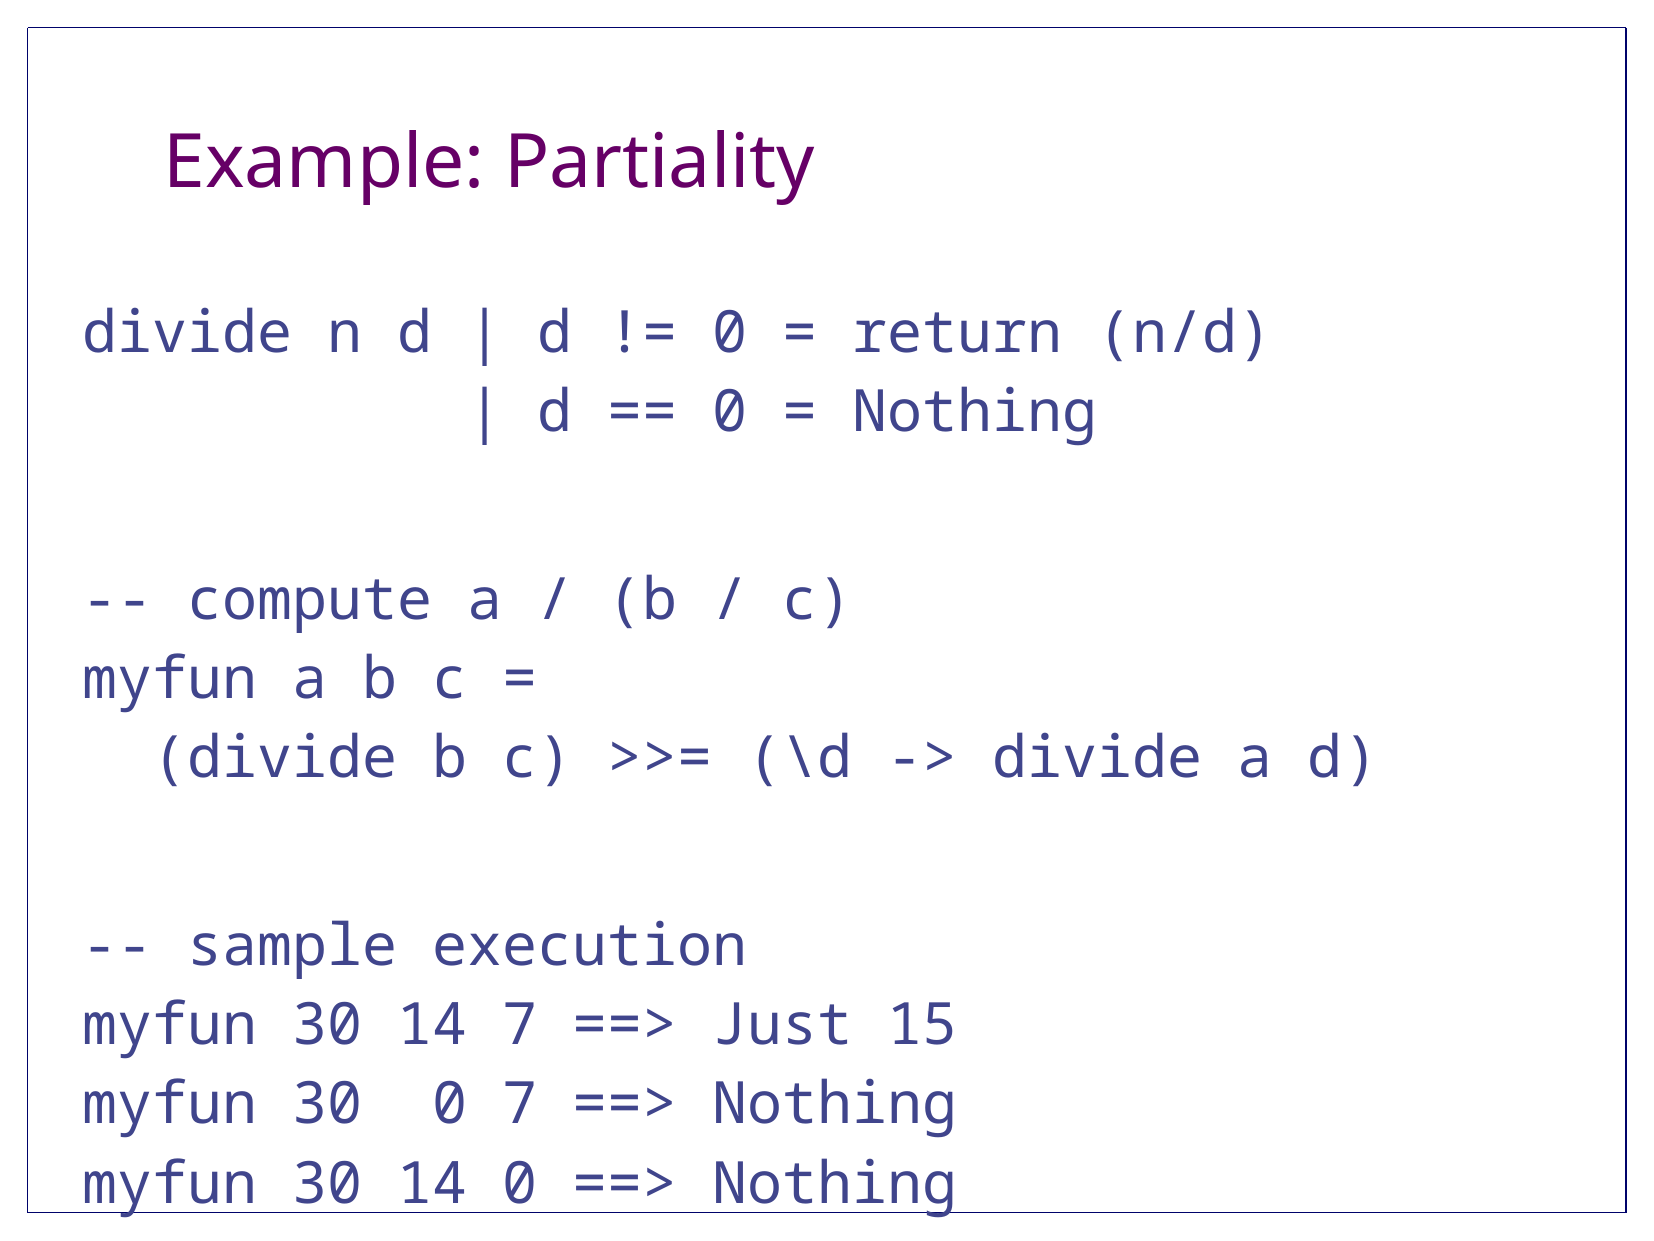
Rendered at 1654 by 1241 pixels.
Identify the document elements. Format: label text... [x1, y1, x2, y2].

list divide n d | d != 0 = return (n/d) | d == 0 = Nothing -- compute a / (b / c) myfun a b c = (divide b c) >>= (\d -> divide a d) -- sample execution myfun 30 14 7 ==> Just 15 myfun 30 0 7 ==> Nothing myfun 30 14 0 ==> Nothing [82, 290, 1571, 1094]
title Example: Partiality [163, 54, 1528, 262]
text_box [0, 255, 389, 416]
